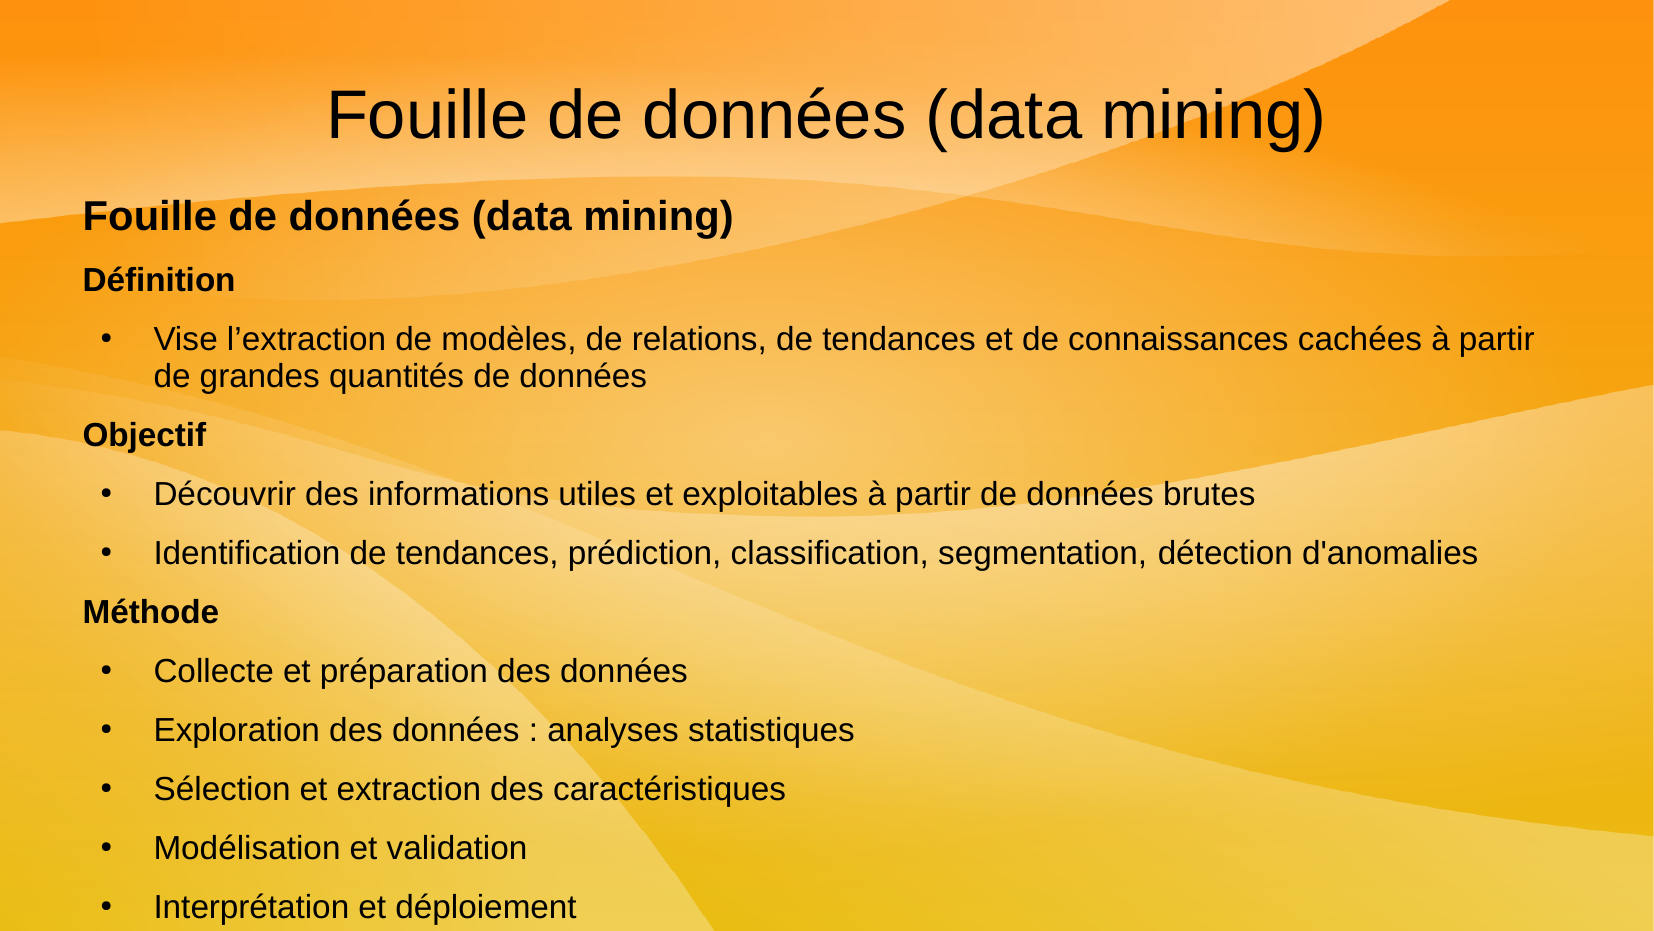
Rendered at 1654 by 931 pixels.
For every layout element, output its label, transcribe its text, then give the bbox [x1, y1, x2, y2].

picture [0, 0, 1654, 931]
title Fouille de données (data mining) [82, 37, 1571, 192]
list Fouille de données (data mining) Définition Vise l’extraction de modèles, de relations, de tendances et de connaissances cachées à partir de grandes quantités de données Objectif Découvrir des informations utiles et exploitables à partir de données brutes Identification de tendances, prédiction, classification, segmentation, détection d'anomalies Méthode Collecte et préparation des données Exploration des données : analyses statistiques Sélection et extraction des caractéristiques Modélisation et validation Interprétation et déploiement [82, 192, 1571, 926]
